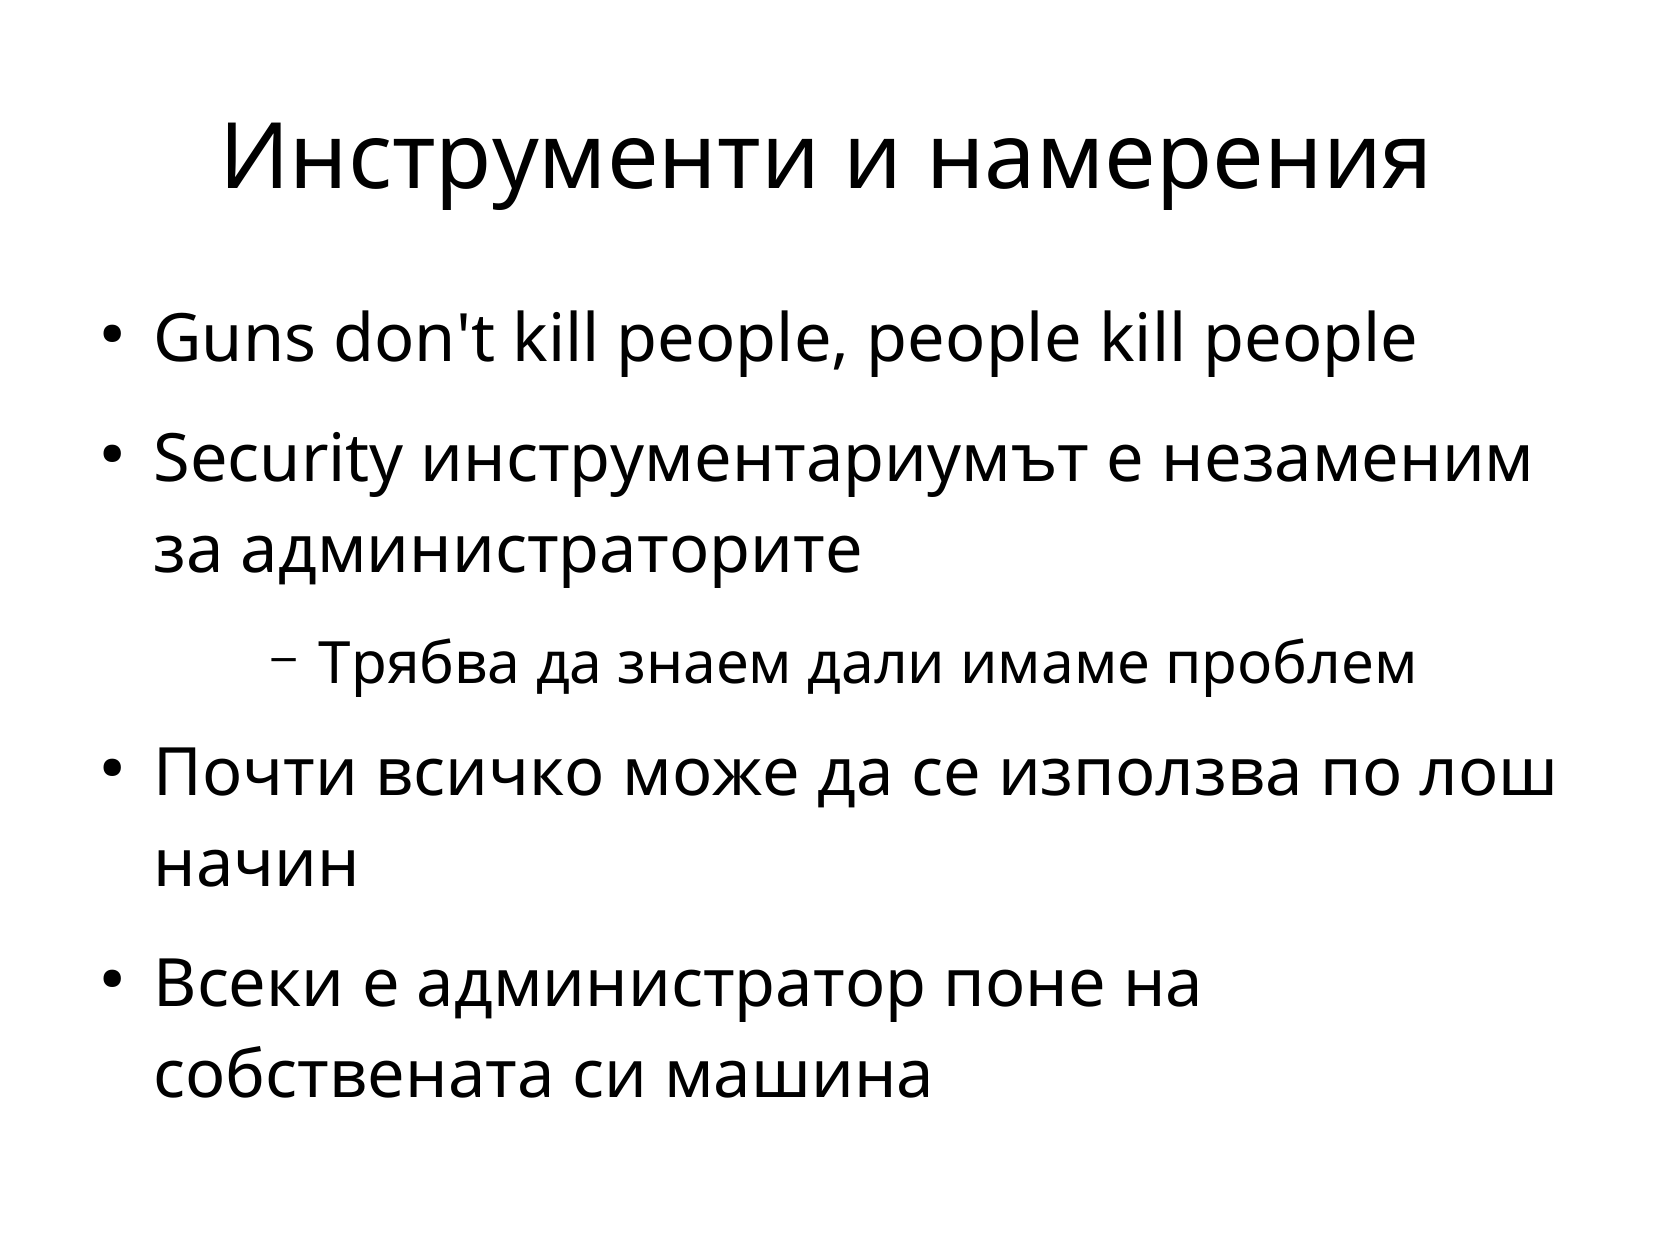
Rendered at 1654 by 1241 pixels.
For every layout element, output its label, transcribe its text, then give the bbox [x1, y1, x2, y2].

title Инструменти и намерения [82, 49, 1571, 257]
list Guns don't kill people, people kill people Security инструментариумът е незаменим за администраторите Трябва да знаем дали имаме проблем Почти всичко може да се използва по лош начин Всеки е администратор поне на собствената си машина [82, 290, 1571, 1109]
